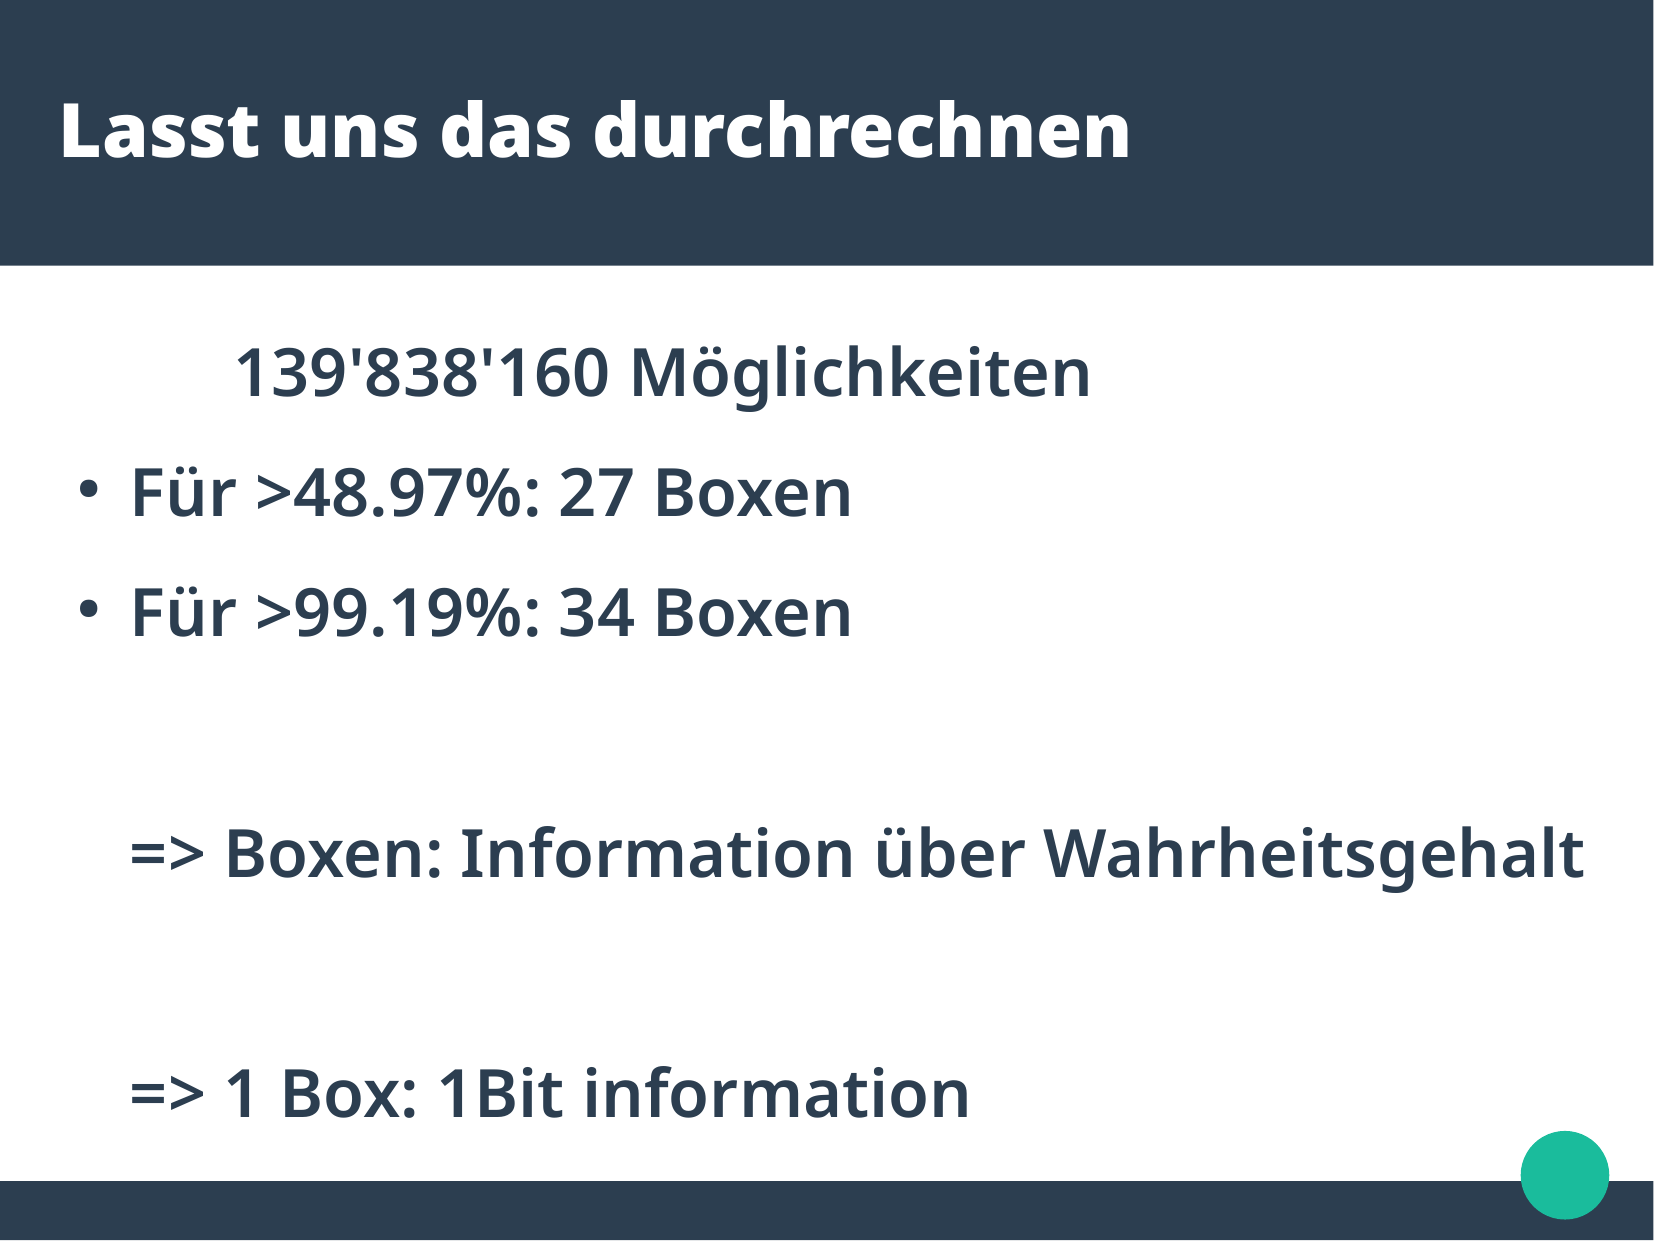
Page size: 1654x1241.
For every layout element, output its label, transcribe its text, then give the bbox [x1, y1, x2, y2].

title Lasst uns das durchrechnen [59, 49, 1595, 207]
list 139'838'160 Möglichkeiten Für >48.97%: 27 Boxen Für >99.19%: 34 Boxen => Boxen: Information über Wahrheitsgehalt => 1 Box: 1Bit information [59, 324, 1595, 1152]
